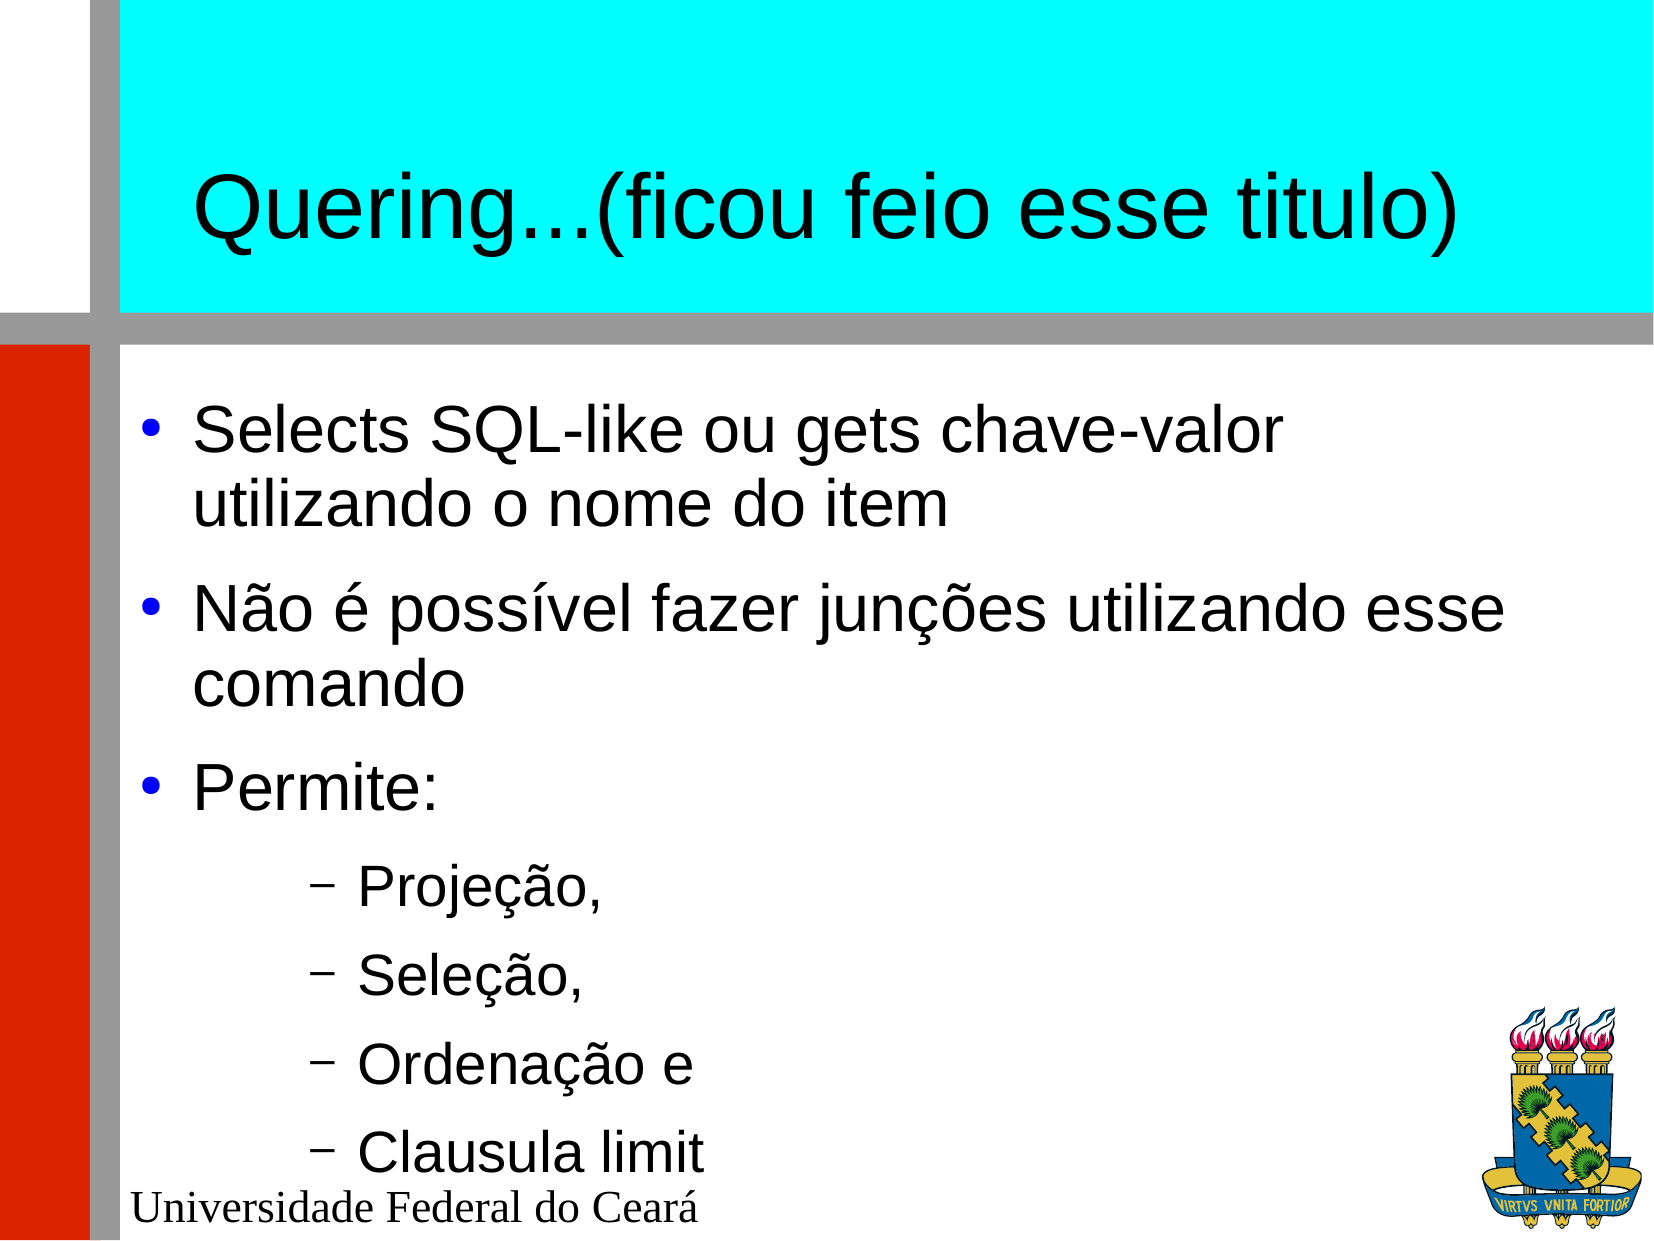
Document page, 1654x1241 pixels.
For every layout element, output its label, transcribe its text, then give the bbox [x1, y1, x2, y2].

list Selects SQL-like ou gets chave-valor utilizando o nome do item Não é possível fazer junções utilizando esse comando Permite: Projeção, Seleção, Ordenação e Clausula limit [121, 391, 1534, 1186]
title Quering...(ficou feio esse titulo) [121, 102, 1534, 310]
